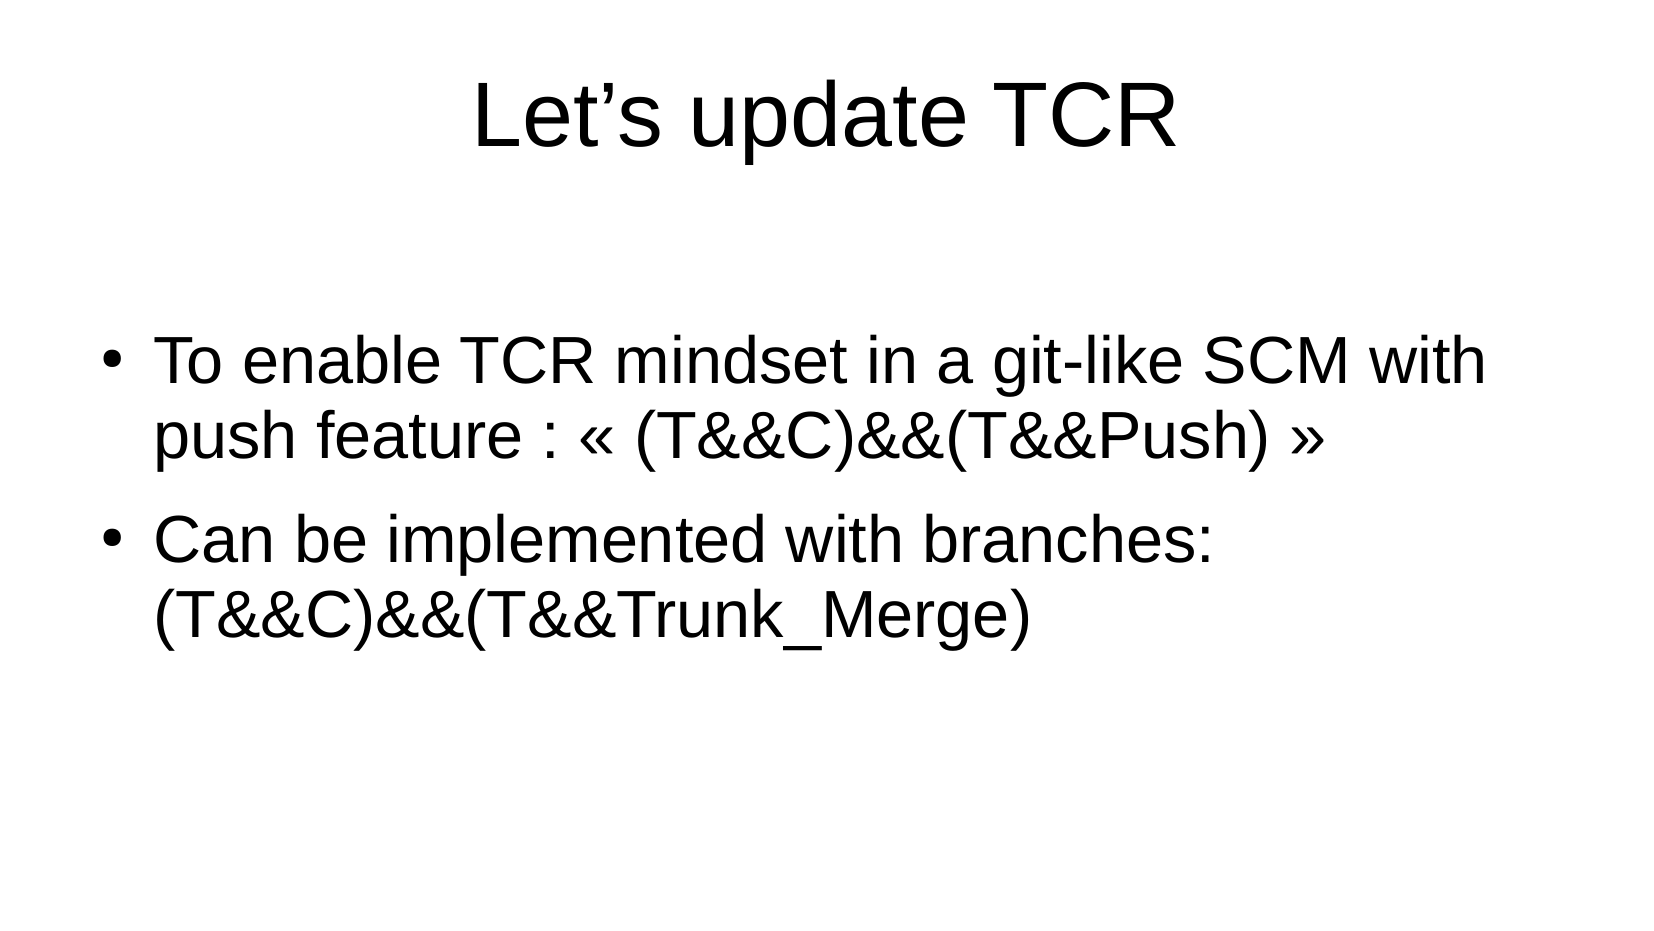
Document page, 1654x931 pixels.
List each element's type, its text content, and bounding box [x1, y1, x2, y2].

title Let’s update TCR [82, 37, 1571, 193]
subtitle To enable TCR mindset in a git-like SCM with push feature : « (T&&C)&&(T&&Push) » Can be implemented with branches: (T&&C)&&(T&&Trunk_Merge) [82, 217, 1571, 758]
